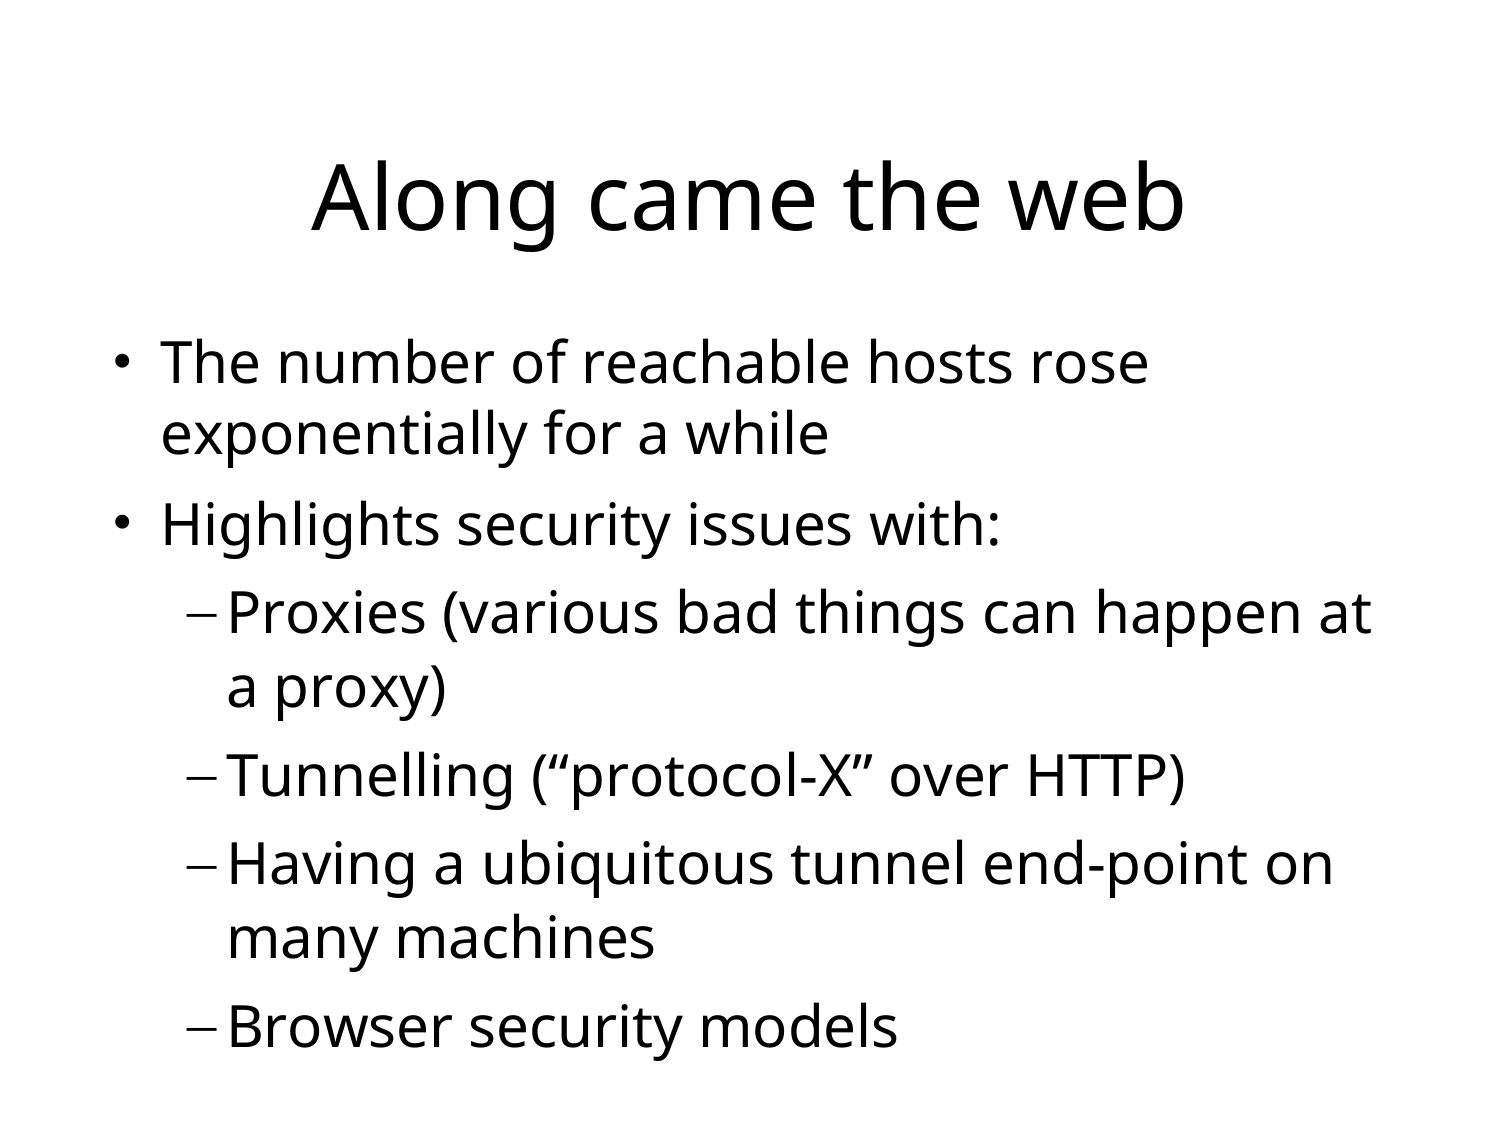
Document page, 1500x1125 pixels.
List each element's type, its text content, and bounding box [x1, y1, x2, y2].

list The number of reachable hosts rose exponentially for a while Highlights security issues with: Proxies (various bad things can happen at a proxy)‏ Tunnelling (“protocol-X” over HTTP)‏ Having a ubiquitous tunnel end-point on many machines Browser security models [112, 324, 1388, 1092]
title Along came the web [112, 99, 1388, 288]
